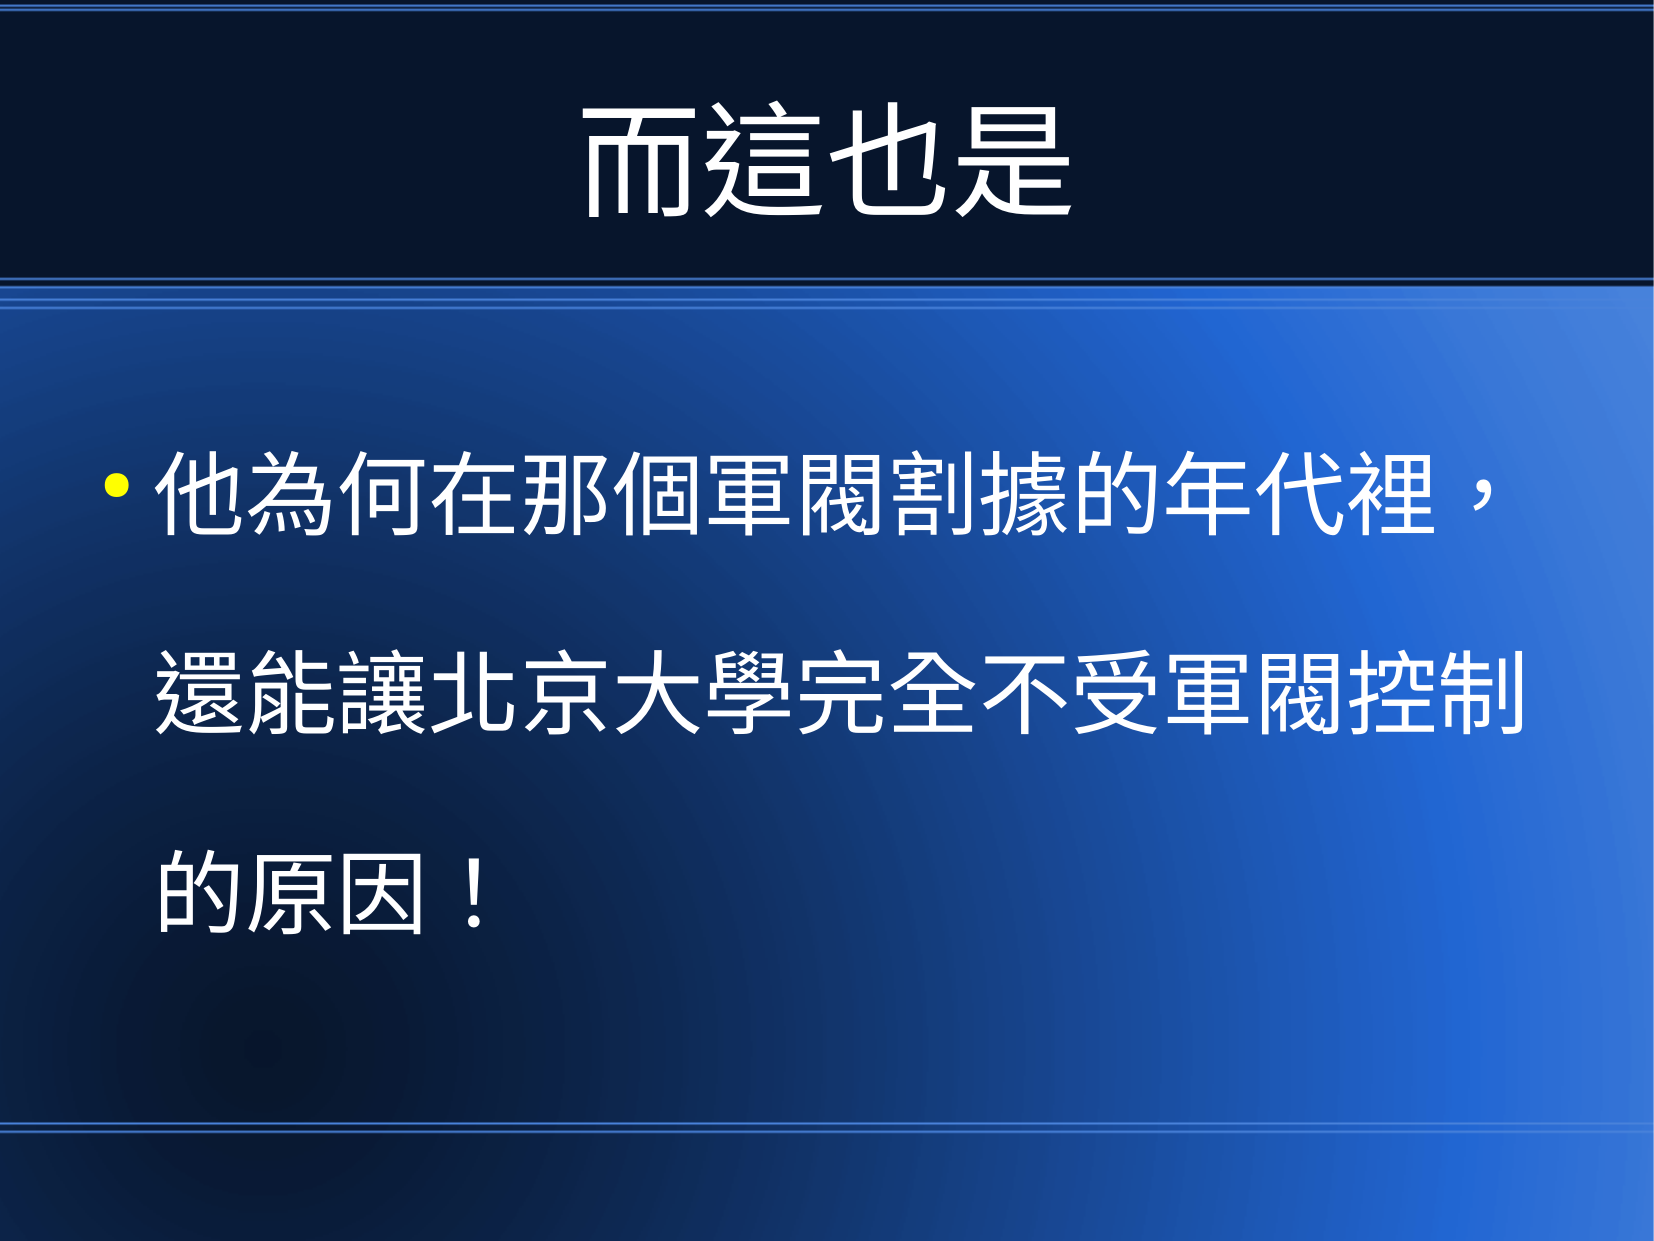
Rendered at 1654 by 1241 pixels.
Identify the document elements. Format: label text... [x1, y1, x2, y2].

list 他為何在那個軍閥割據的年代裡，還能讓北京大學完全不受軍閥控制的原因！ [82, 355, 1571, 1241]
title 而這也是 [82, 49, 1571, 257]
picture [0, 0, 1654, 1241]
